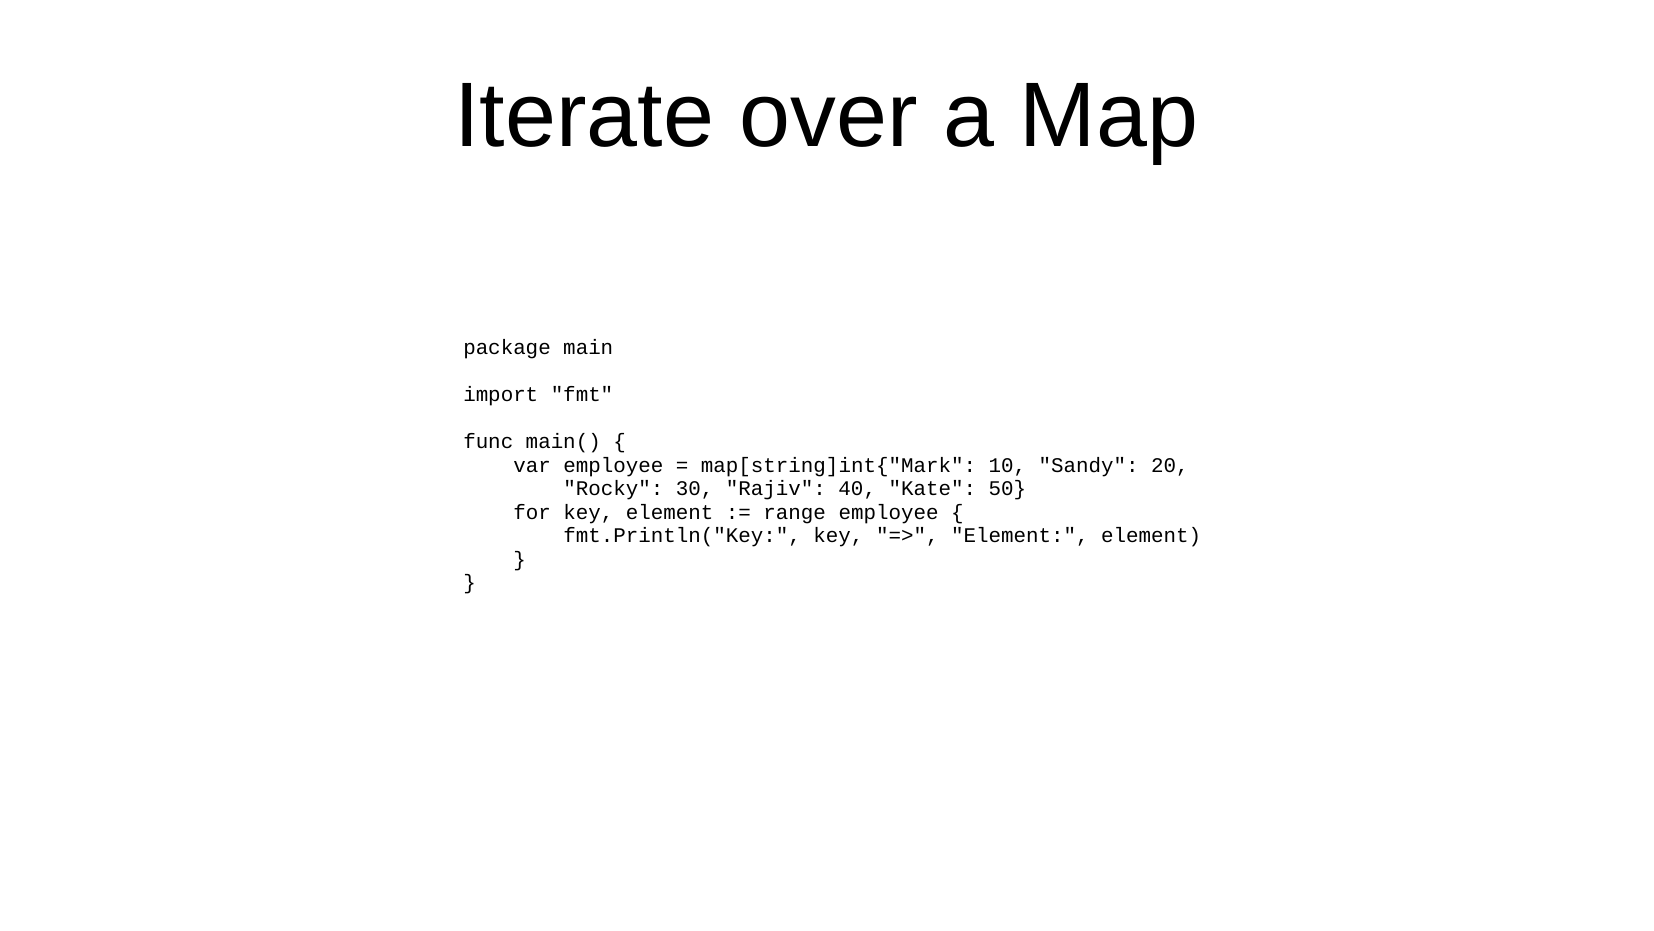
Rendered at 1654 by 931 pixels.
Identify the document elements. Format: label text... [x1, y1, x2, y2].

text_box package main import "fmt" func main() { var employee = map[string]int{"Mark": 10, "Sandy": 20, "Rocky": 30, "Rajiv": 40, "Kate": 50} for key, element := range employee { fmt.Println("Key:", key, "=>", "Element:", element) } } [448, 330, 1216, 604]
title Iterate over a Map [82, 37, 1571, 193]
